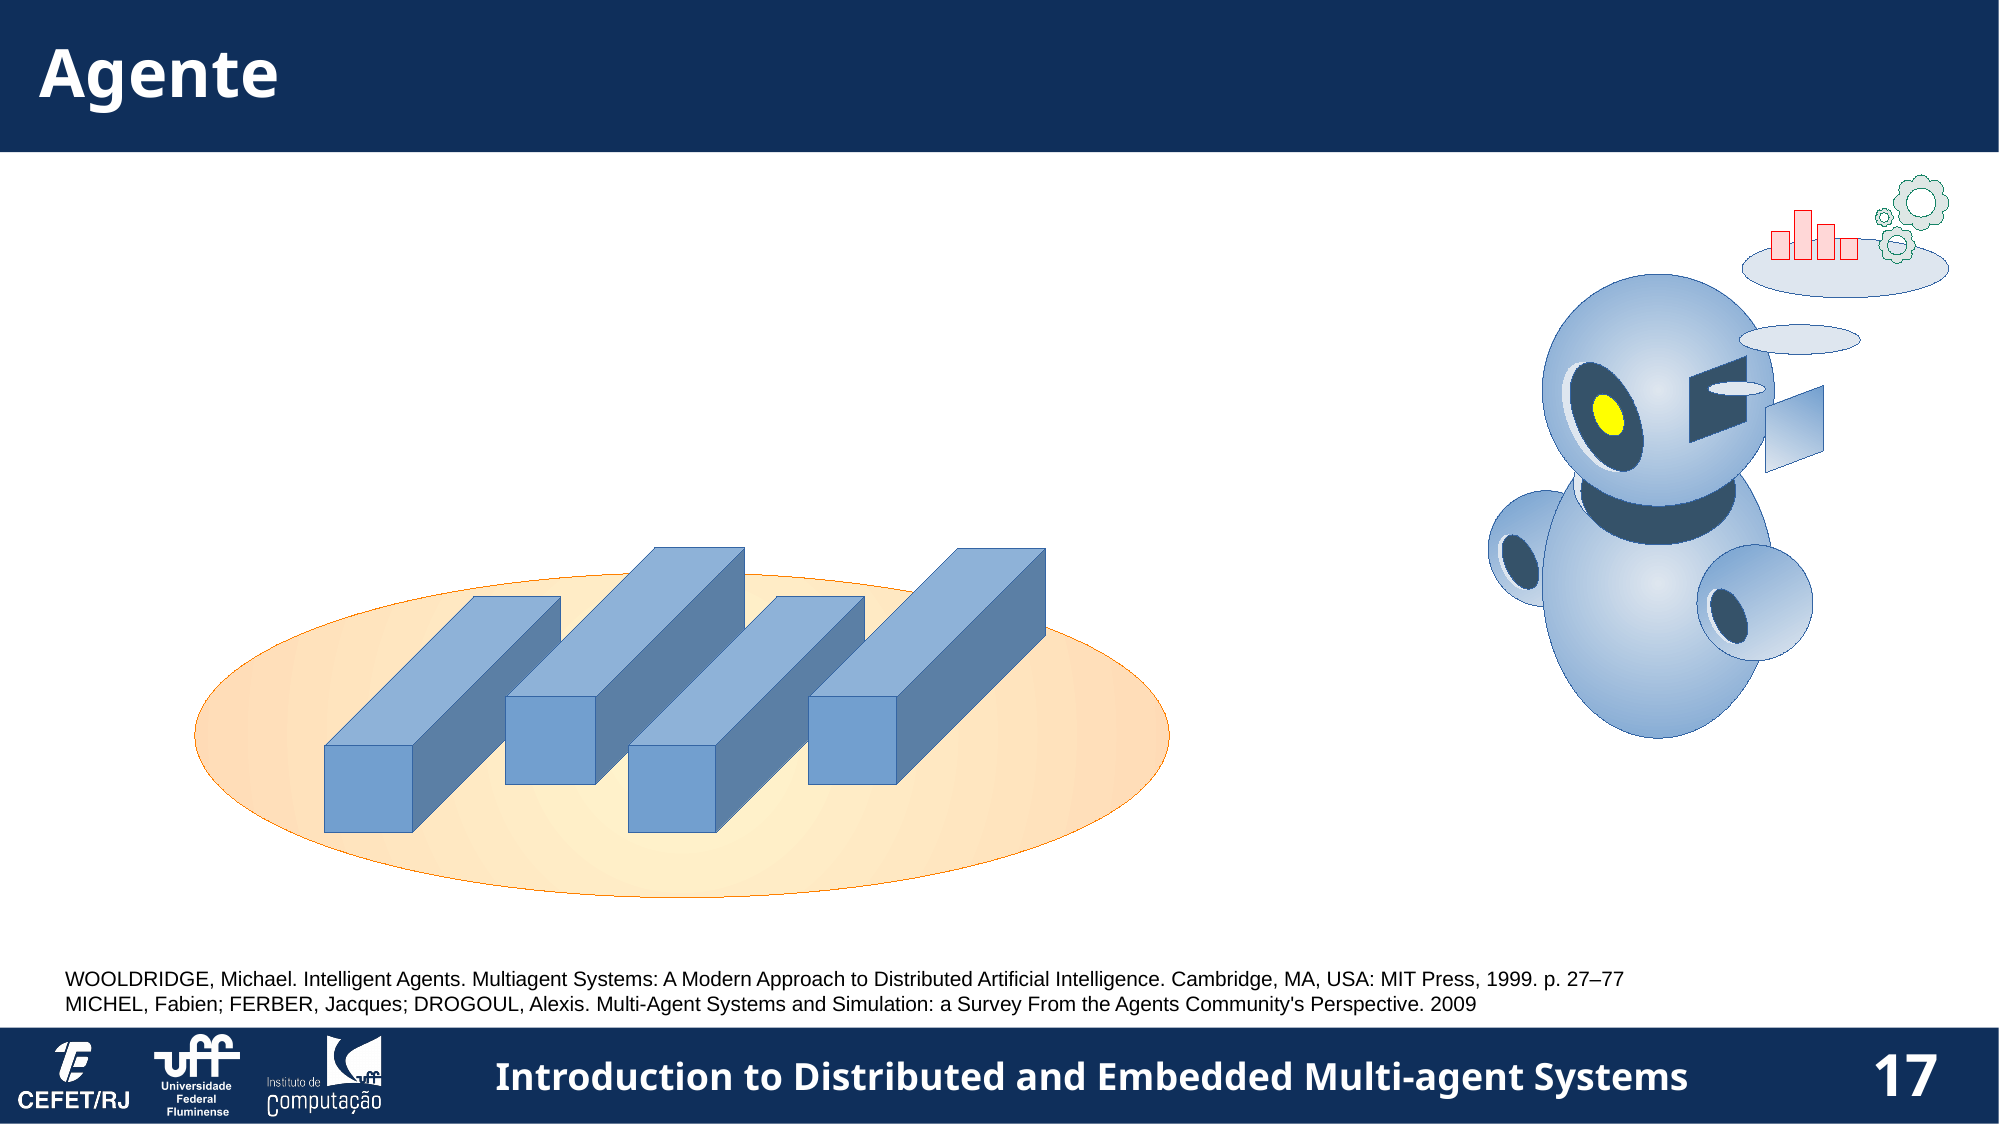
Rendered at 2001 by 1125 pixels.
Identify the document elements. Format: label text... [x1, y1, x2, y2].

picture [153, 1033, 241, 1121]
picture [265, 1033, 383, 1117]
text_box WOOLDRIDGE, Michael. Intelligent Agents. Multiagent Systems: A Modern Approach to Distributed Artificial Intelligence. Cambridge, MA, USA: MIT Press, 1999. p. 27–77 MICHEL, Fabien; FERBER, Jacques; DROGOUL, Alexis. Multi-Agent Systems and Simulation: a Survey From the Agents Community's Perspective. 2009 [50, 958, 1969, 1024]
text_box Agente [25, 23, 1999, 119]
text_box [194, 549, 1170, 898]
text_box [1893, 174, 1949, 231]
picture [18, 1021, 129, 1125]
text_box [1488, 274, 1861, 739]
text_box [1742, 210, 1949, 298]
text_box [1875, 208, 1894, 227]
